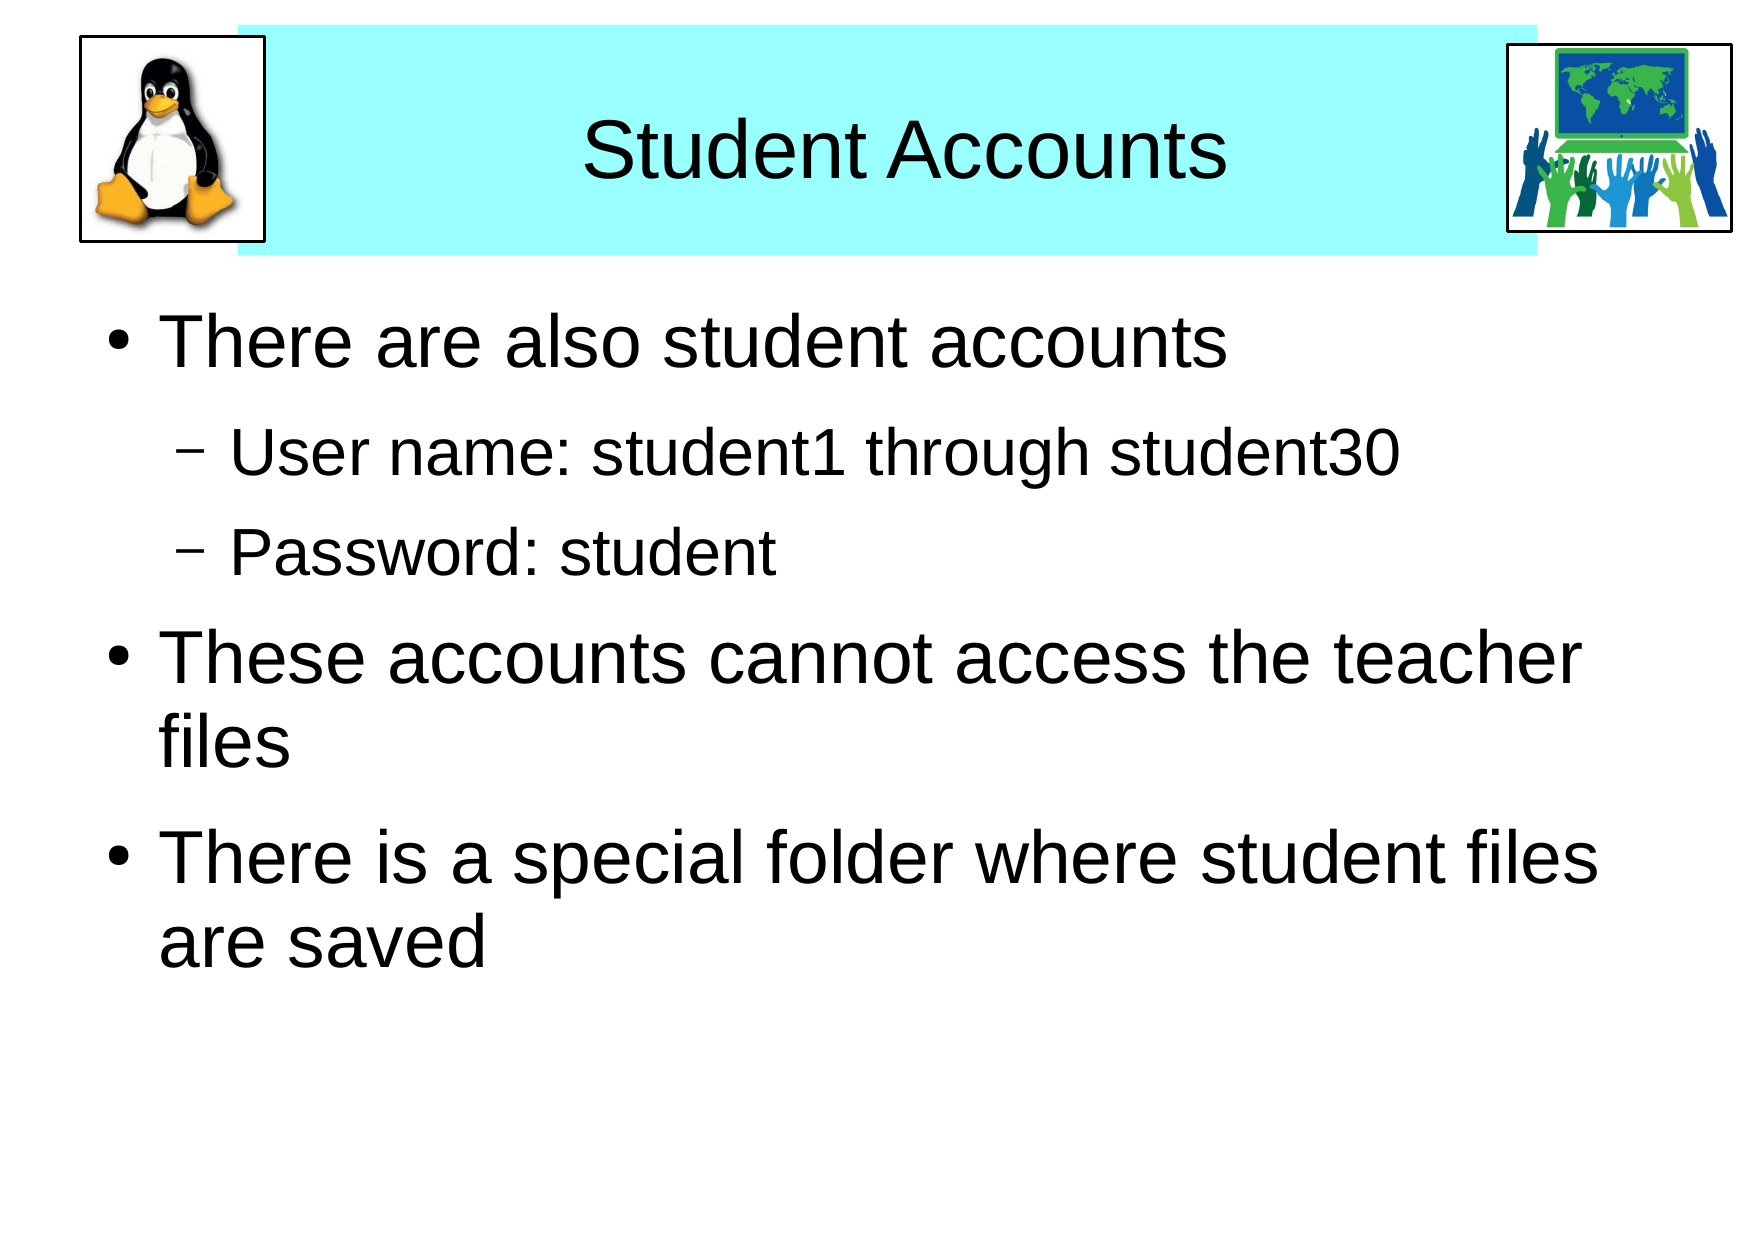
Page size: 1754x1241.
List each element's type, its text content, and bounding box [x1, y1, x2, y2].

picture [82, 38, 263, 240]
title Student Accounts [294, 47, 1516, 252]
list There are also student accounts User name: student1 through student30 Password: student These accounts cannot access the teacher files There is a special folder where student files are saved [87, 299, 1667, 1019]
picture [1509, 46, 1730, 230]
